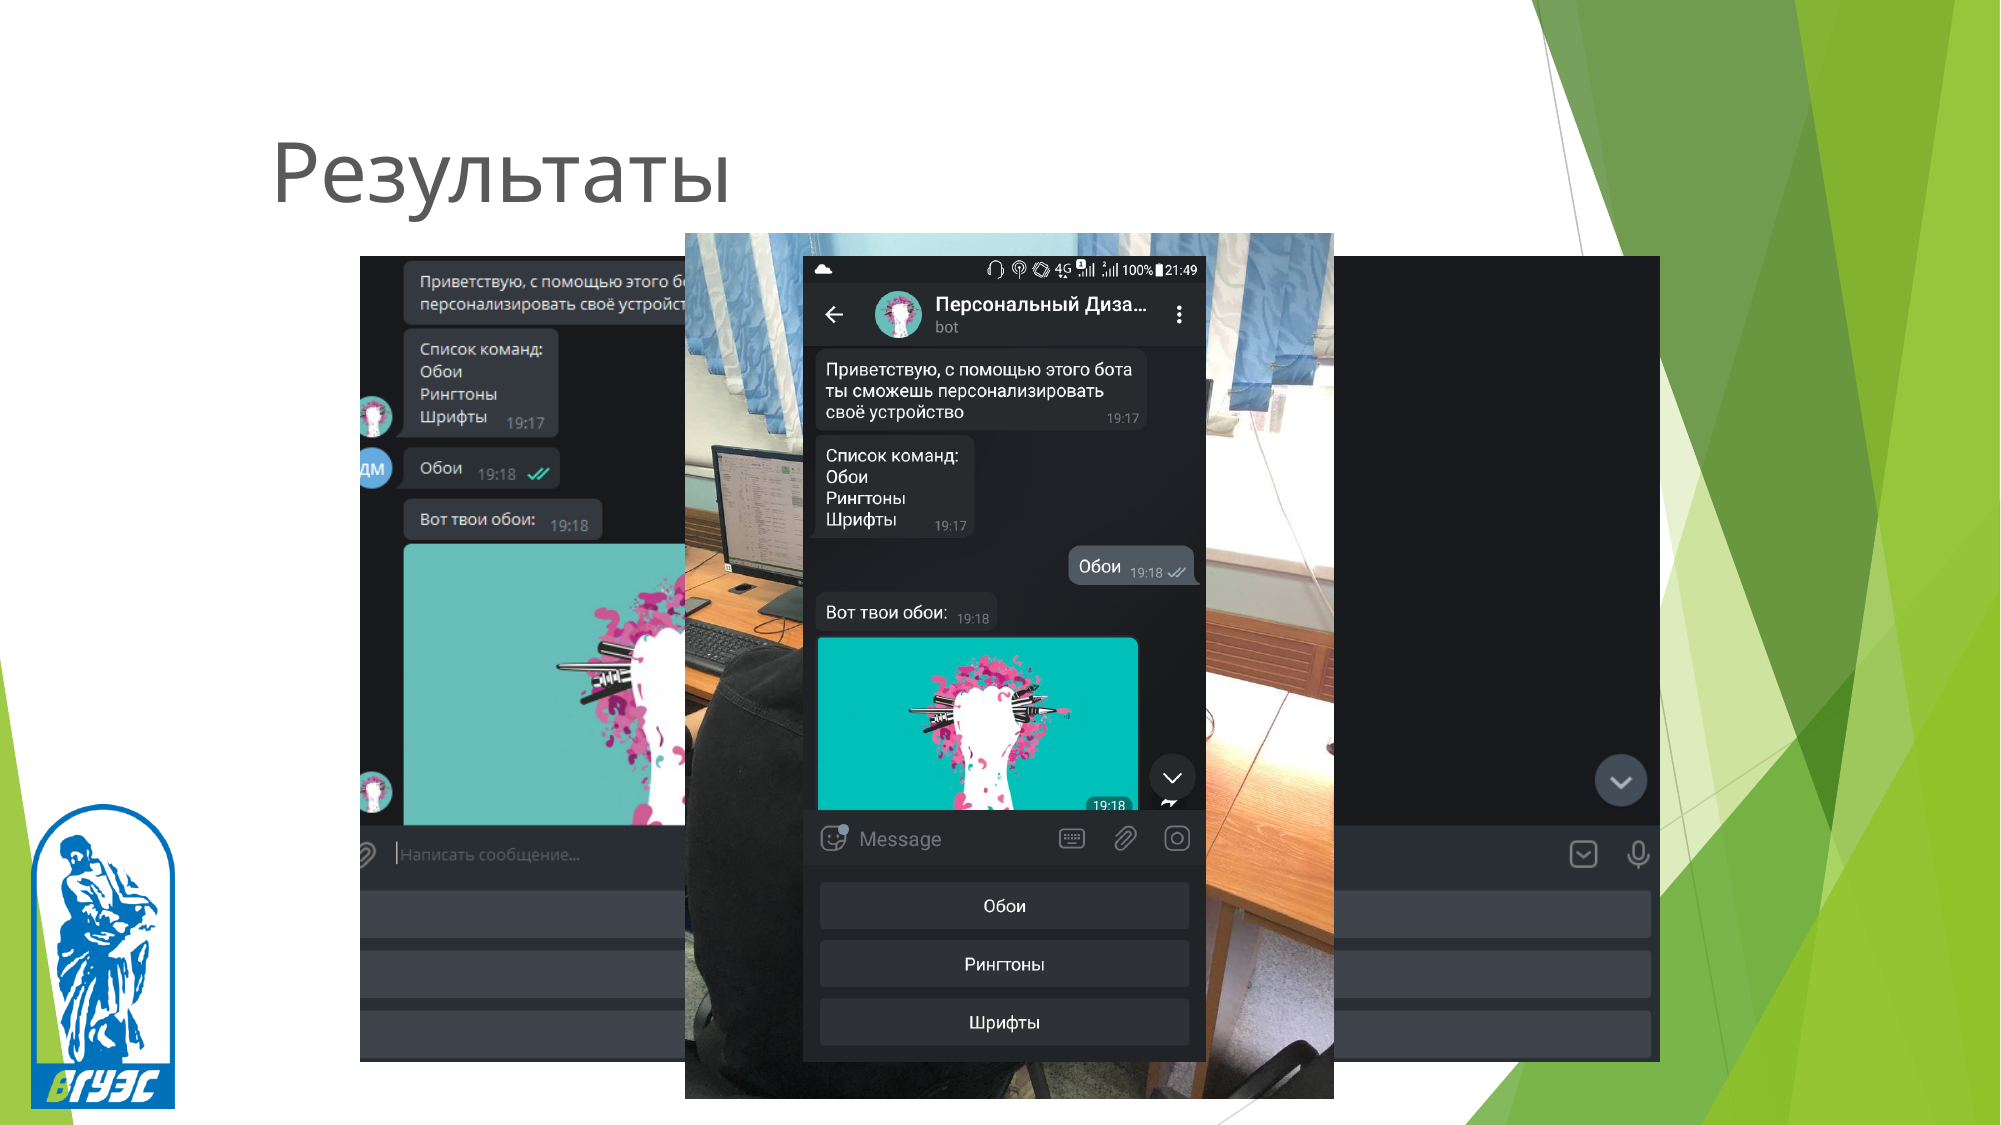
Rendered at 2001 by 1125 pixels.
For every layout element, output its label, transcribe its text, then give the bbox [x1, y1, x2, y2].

picture [31, 804, 175, 1109]
picture [360, 233, 1660, 1099]
text_box Результаты [255, 94, 1448, 256]
